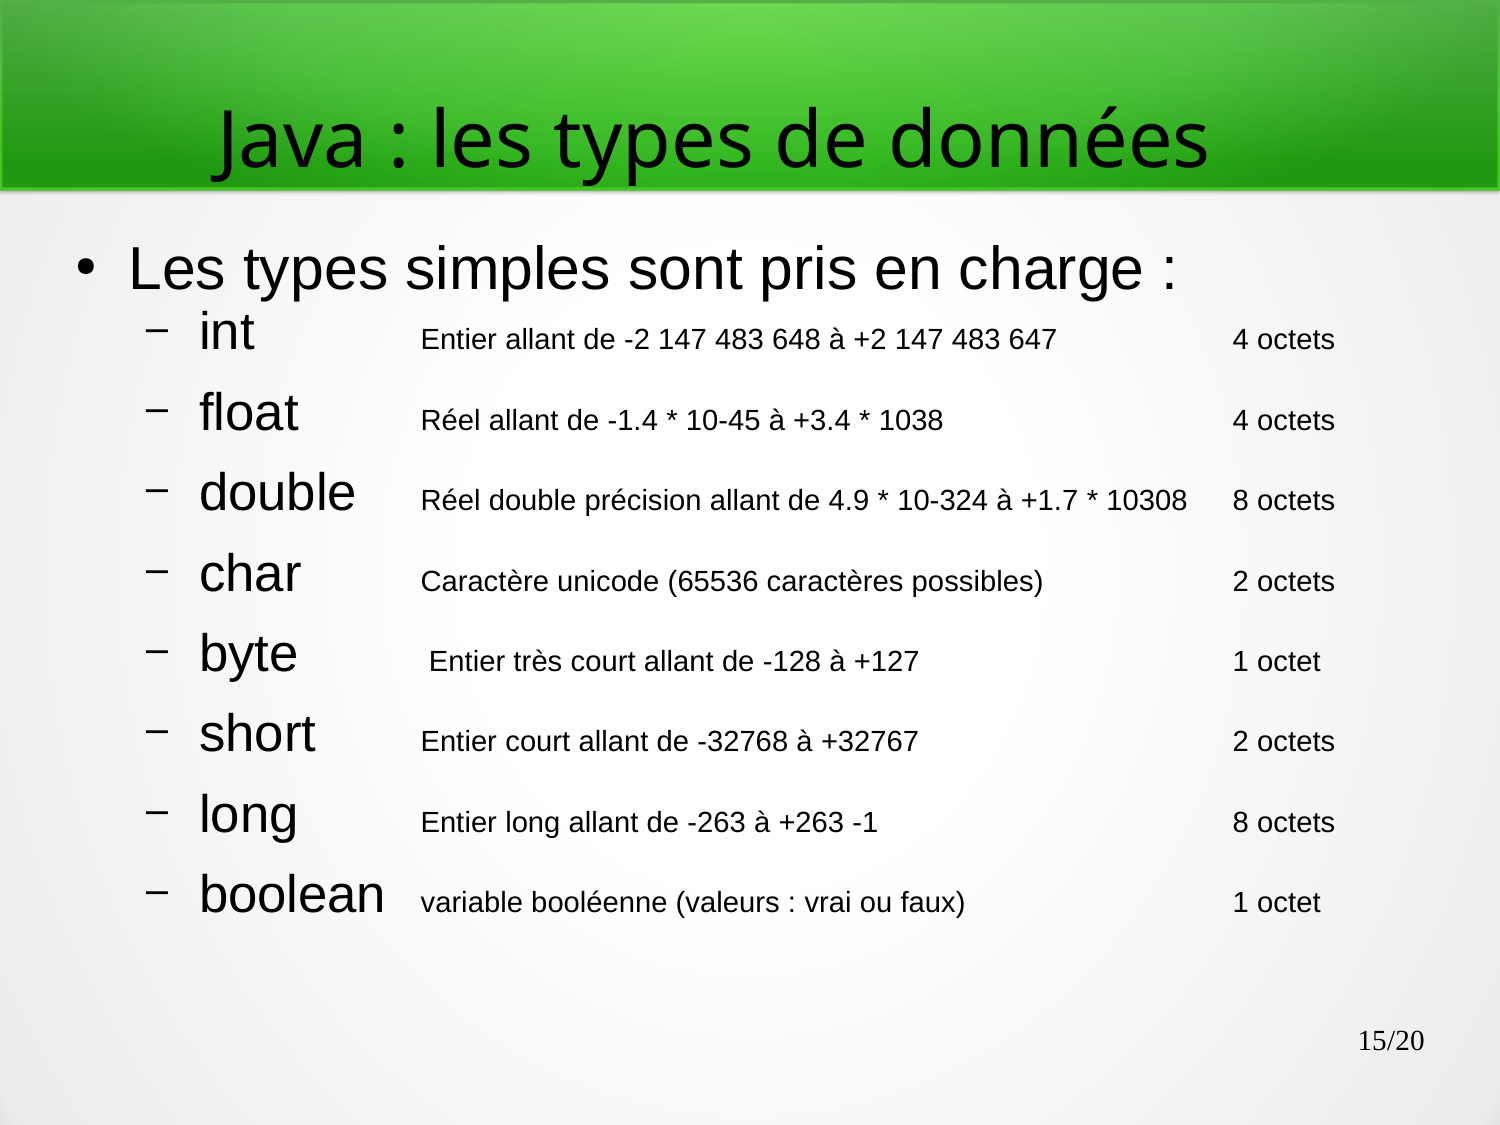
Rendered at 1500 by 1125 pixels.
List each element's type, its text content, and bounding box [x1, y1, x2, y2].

list Les types simples sont pris en charge : int Entier allant de -2 147 483 648 à +2 147 483 647 4 octets float Réel allant de -1.4 * 10-45 à +3.4 * 1038 4 octets double Réel double précision allant de 4.9 * 10-324 à +1.7 * 10308 8 octets char Caractère unicode (65536 caractères possibles) 2 octets byte Entier très court allant de -128 à +127 1 octet short Entier court allant de -32768 à +32767 2 octets long Entier long allant de -263 à +263 -1 8 octets boolean variable booléenne (valeurs : vrai ou faux) 1 octet [57, 234, 1370, 935]
text_box Java : les types de données [0, 74, 1464, 199]
